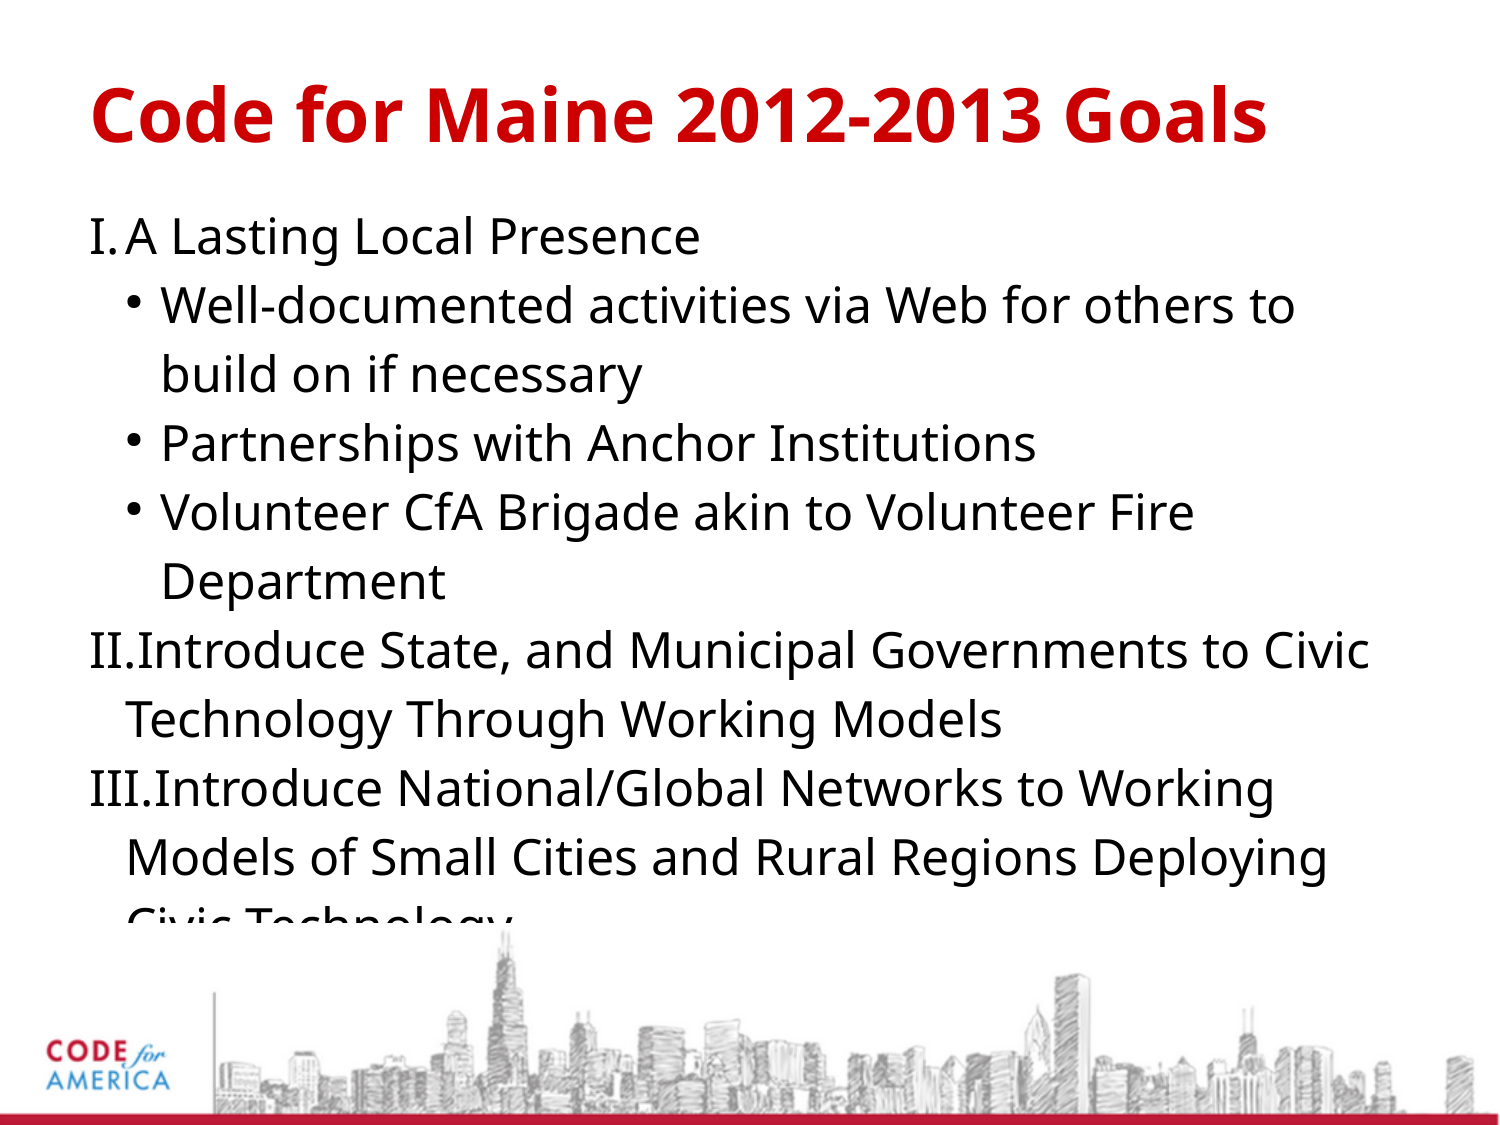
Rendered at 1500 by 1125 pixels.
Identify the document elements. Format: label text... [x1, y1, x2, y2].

text_box Code for Maine 2012-2013 Goals [75, 58, 1425, 173]
text_box [0, 923, 1500, 1125]
text_box A Lasting Local Presence Well-documented activities via Web for others to build on if necessary Partnerships with Anchor Institutions Volunteer CfA Brigade akin to Volunteer Fire Department Introduce State, and Municipal Governments to Civic Technology Through Working Models Introduce National/Global Networks to Working Models of Small Cities and Rural Regions Deploying Civic Technology [75, 180, 1425, 923]
